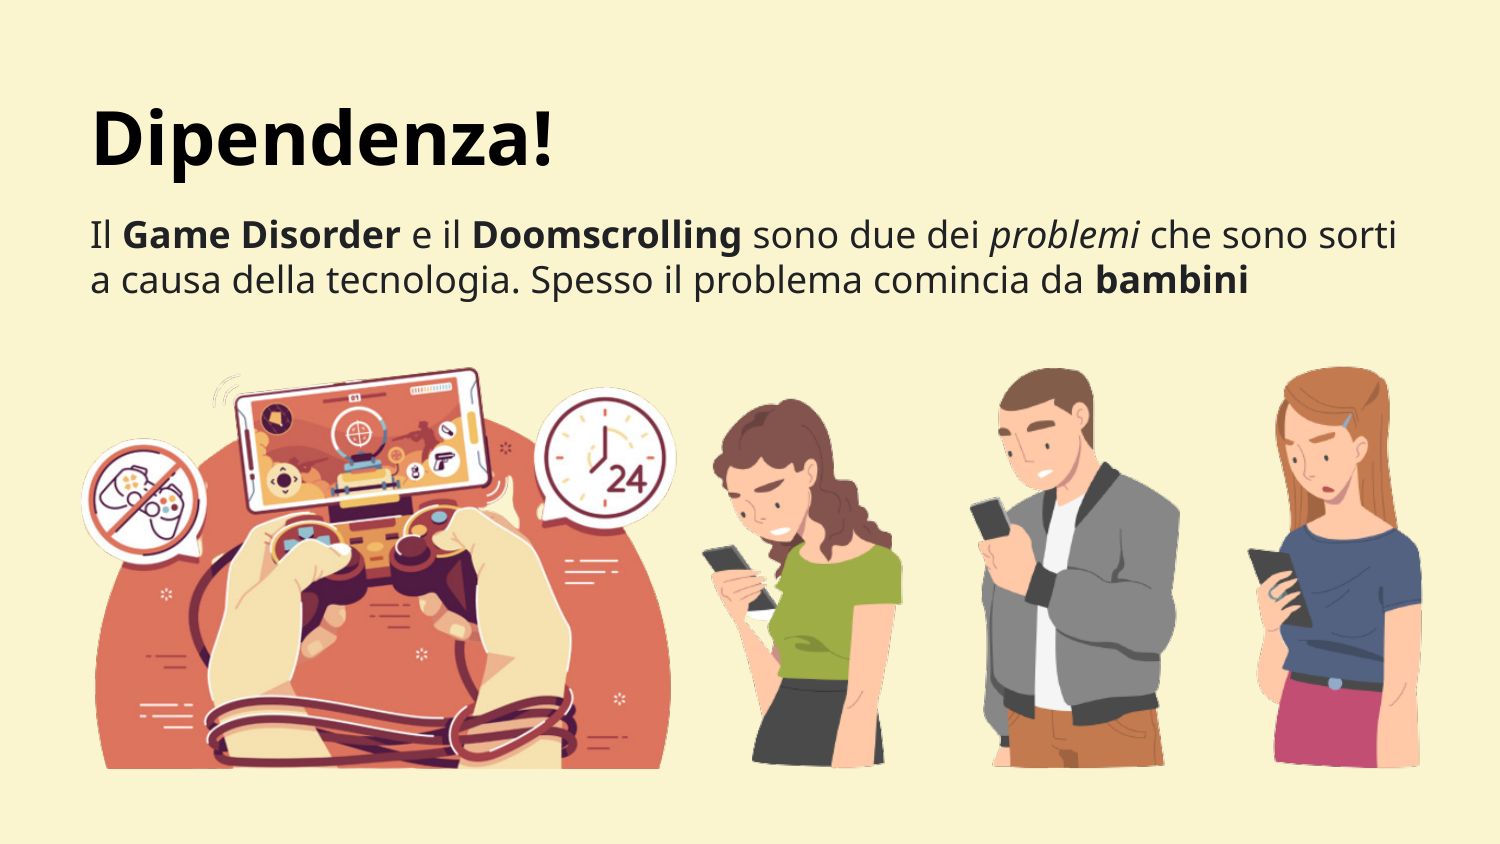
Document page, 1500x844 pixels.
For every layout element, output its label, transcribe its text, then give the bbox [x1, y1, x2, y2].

picture [700, 366, 1425, 769]
picture [75, 366, 679, 769]
title Dipendenza! [75, 50, 1425, 196]
text_box Il Game Disorder e il Doomscrolling sono due dei problemi che sono sorti a causa della tecnologia. Spesso il problema comincia da bambini [74, 196, 1425, 317]
